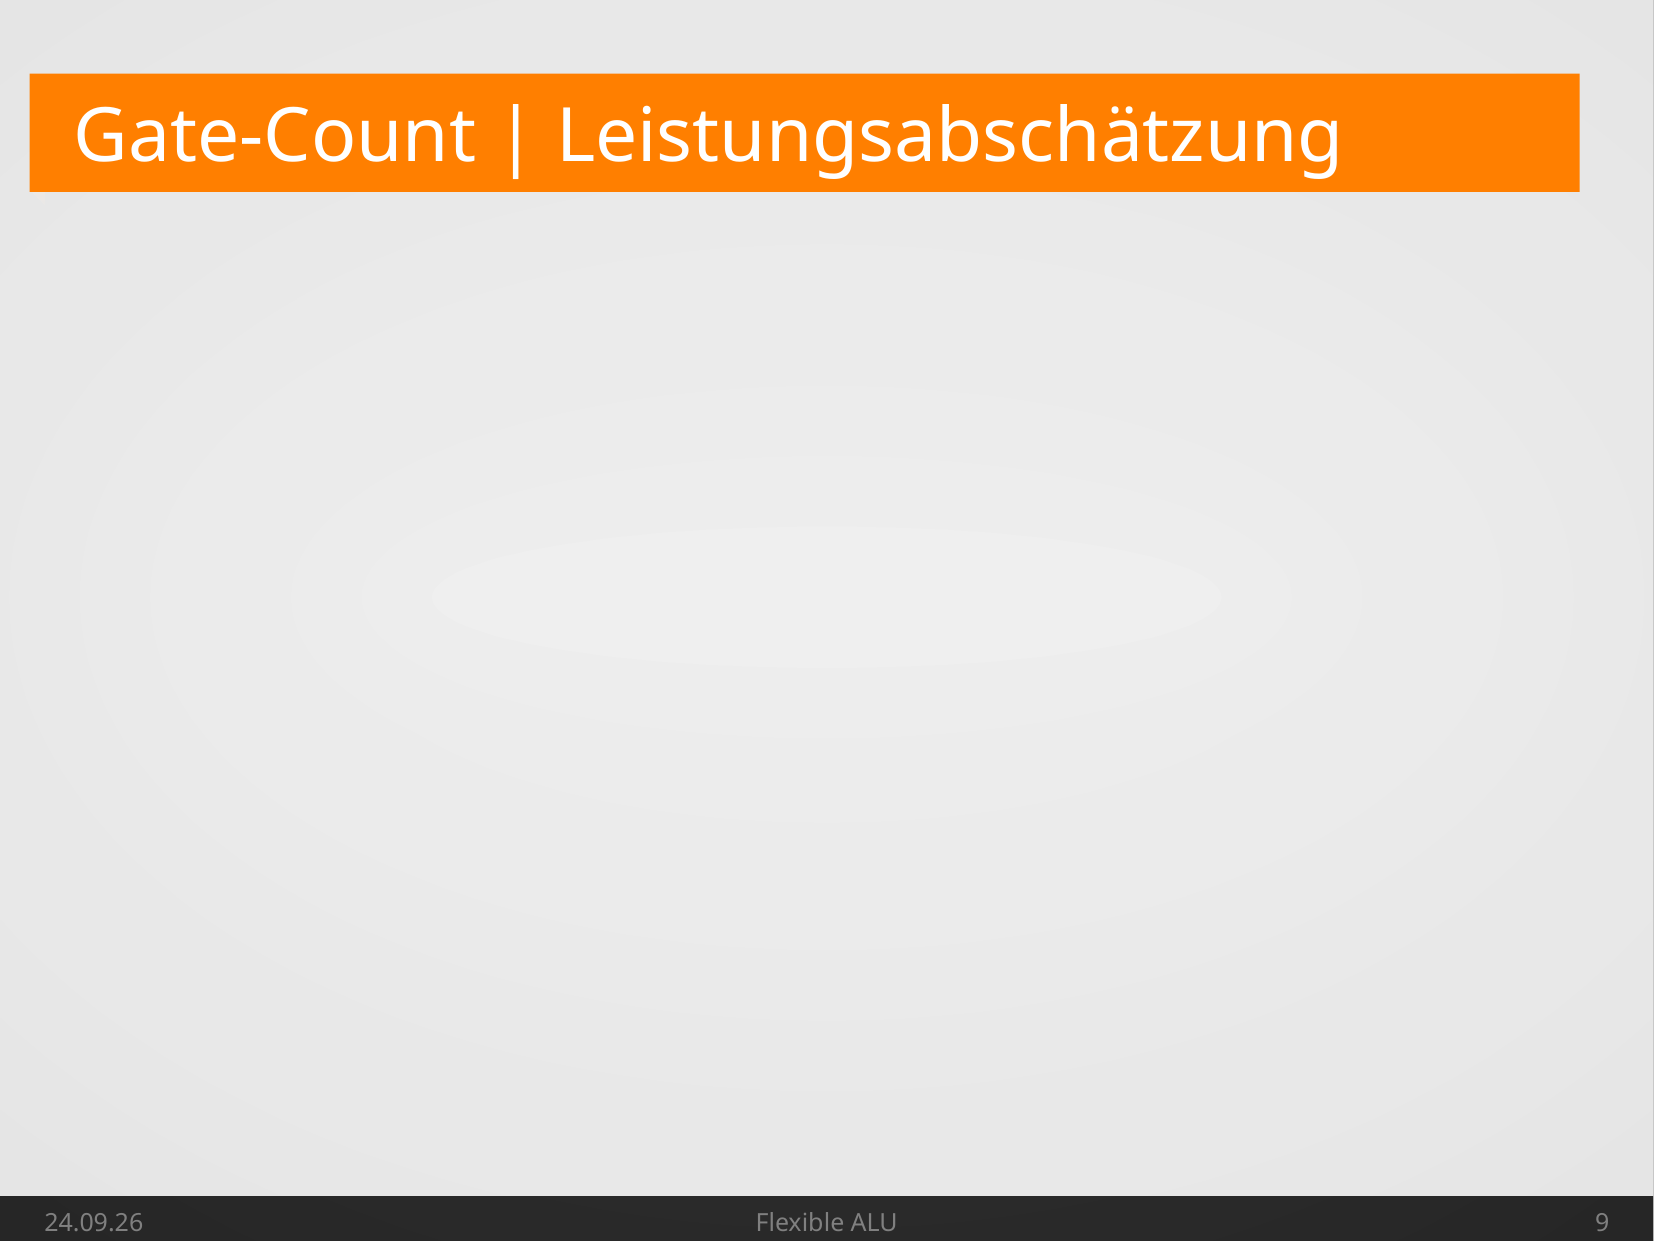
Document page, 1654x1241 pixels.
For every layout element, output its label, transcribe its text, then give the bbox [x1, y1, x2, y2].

title Gate-Count | Leistungsabschätzung [73, 73, 1565, 192]
